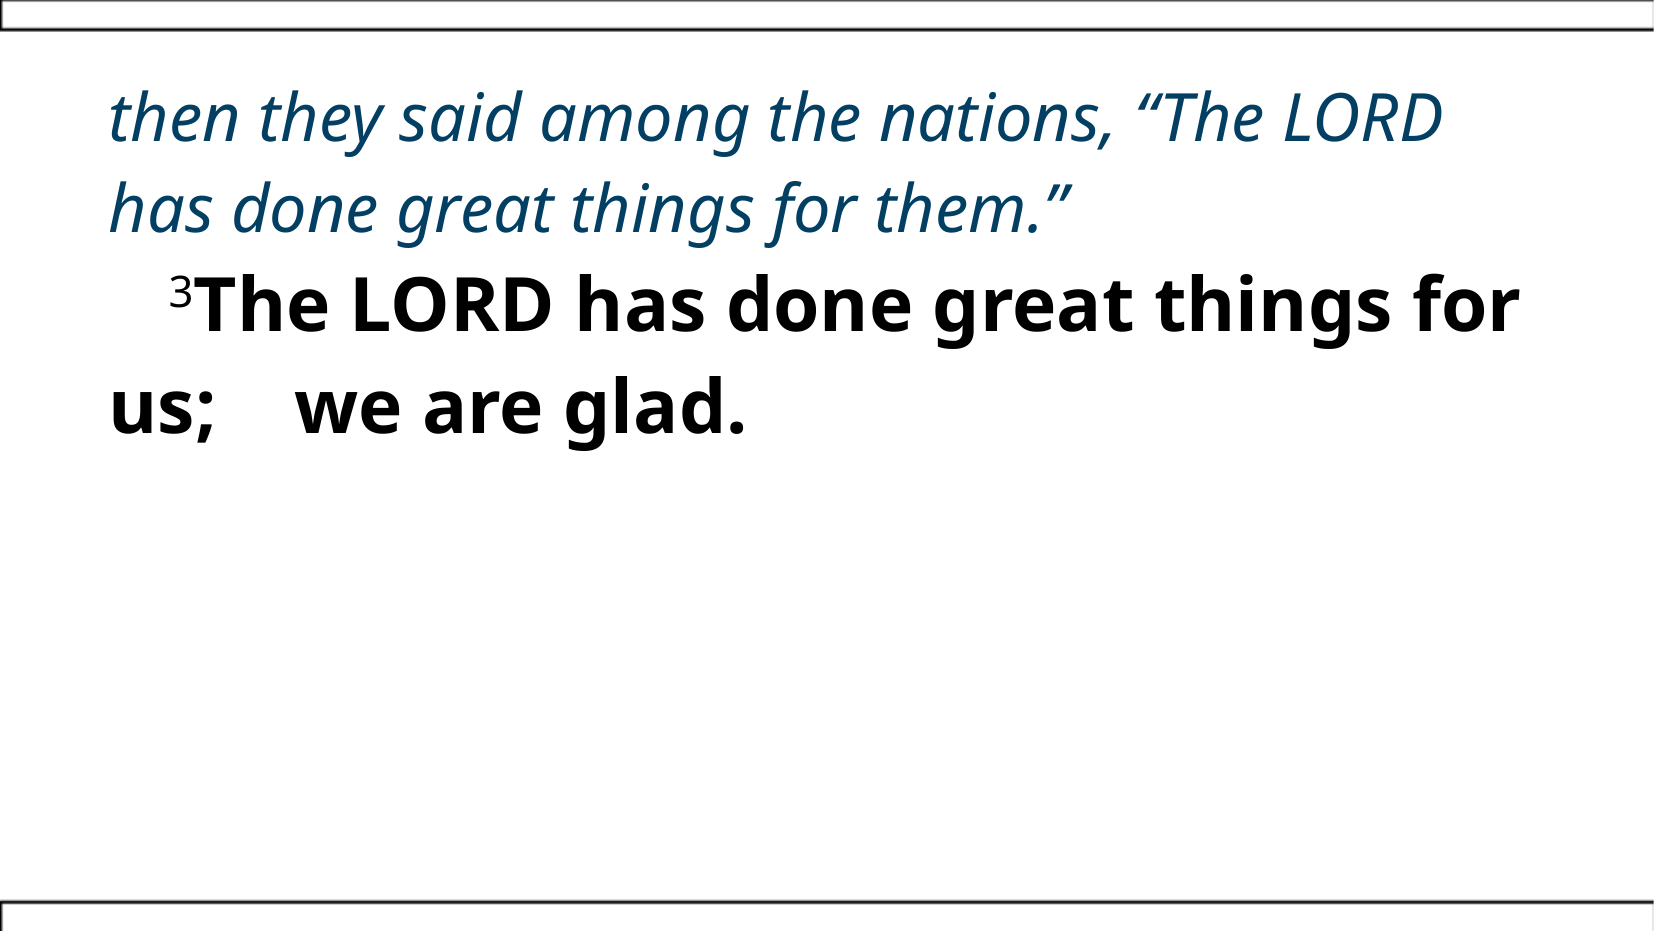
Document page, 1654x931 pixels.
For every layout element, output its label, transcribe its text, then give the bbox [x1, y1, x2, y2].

text_box then they said among the nations, “The LORD has done great things for them.” 3The LORD has done great things for us; we are glad. [75, 62, 1591, 455]
picture [0, 0, 1654, 931]
